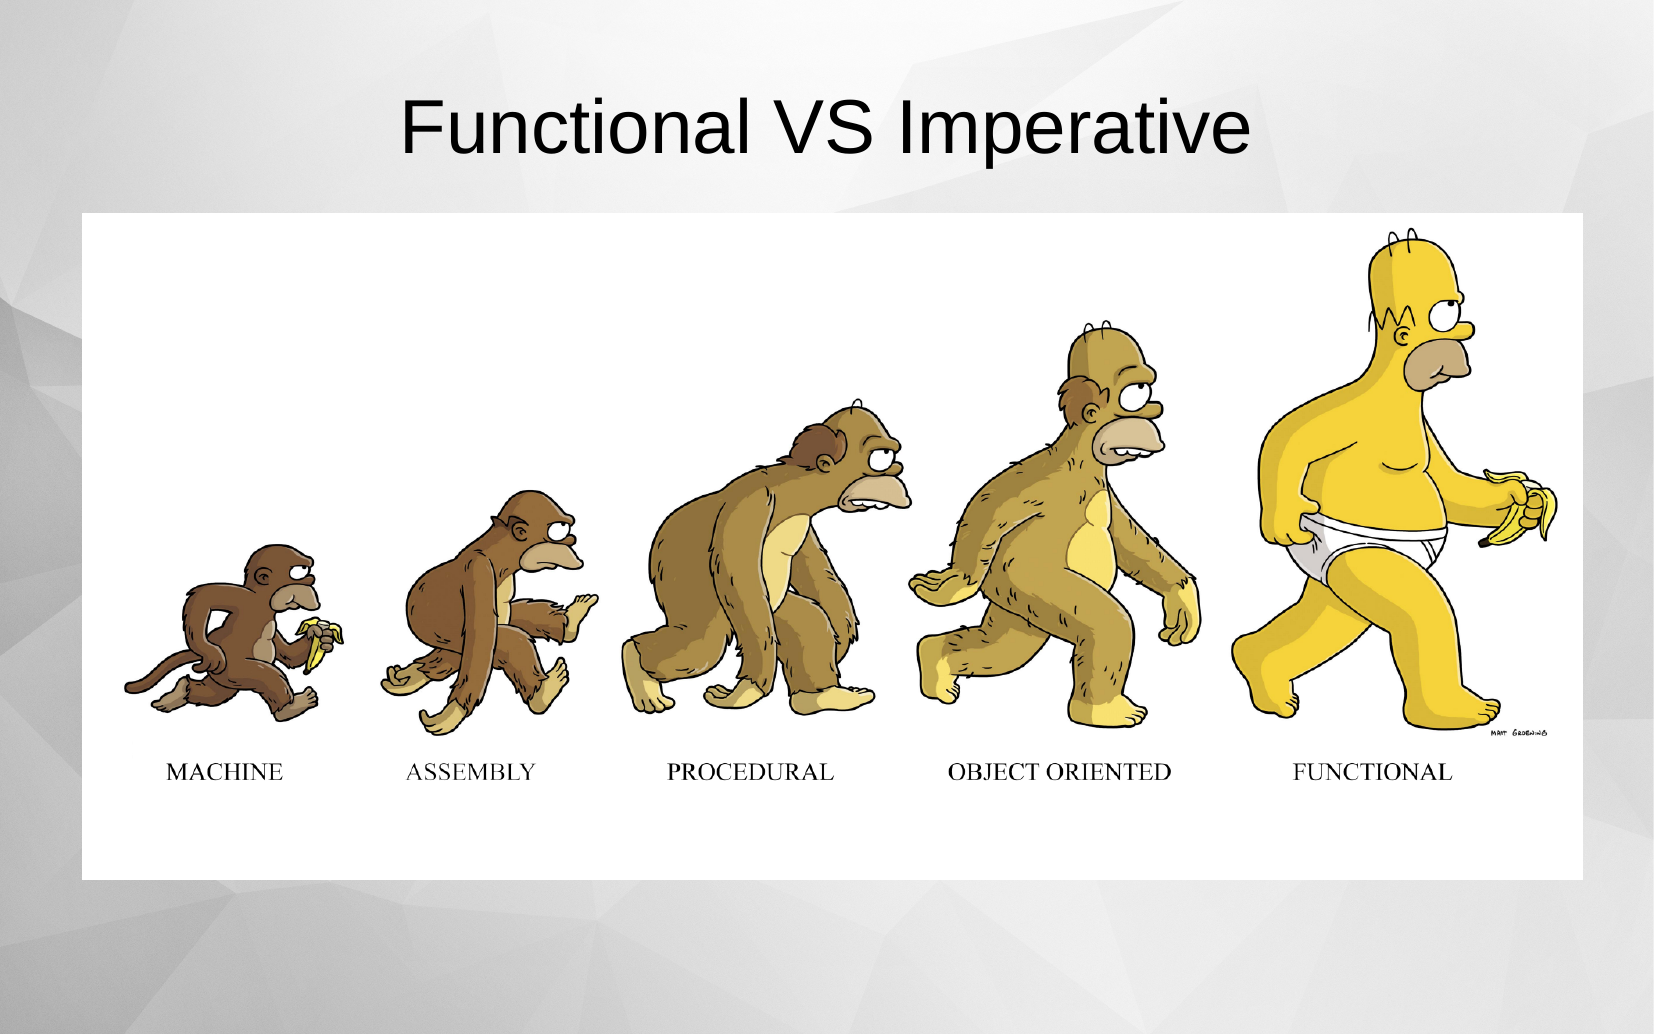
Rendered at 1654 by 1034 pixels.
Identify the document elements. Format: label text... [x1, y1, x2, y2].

picture [0, 0, 1654, 1034]
title Functional VS Imperative [82, 41, 1571, 213]
